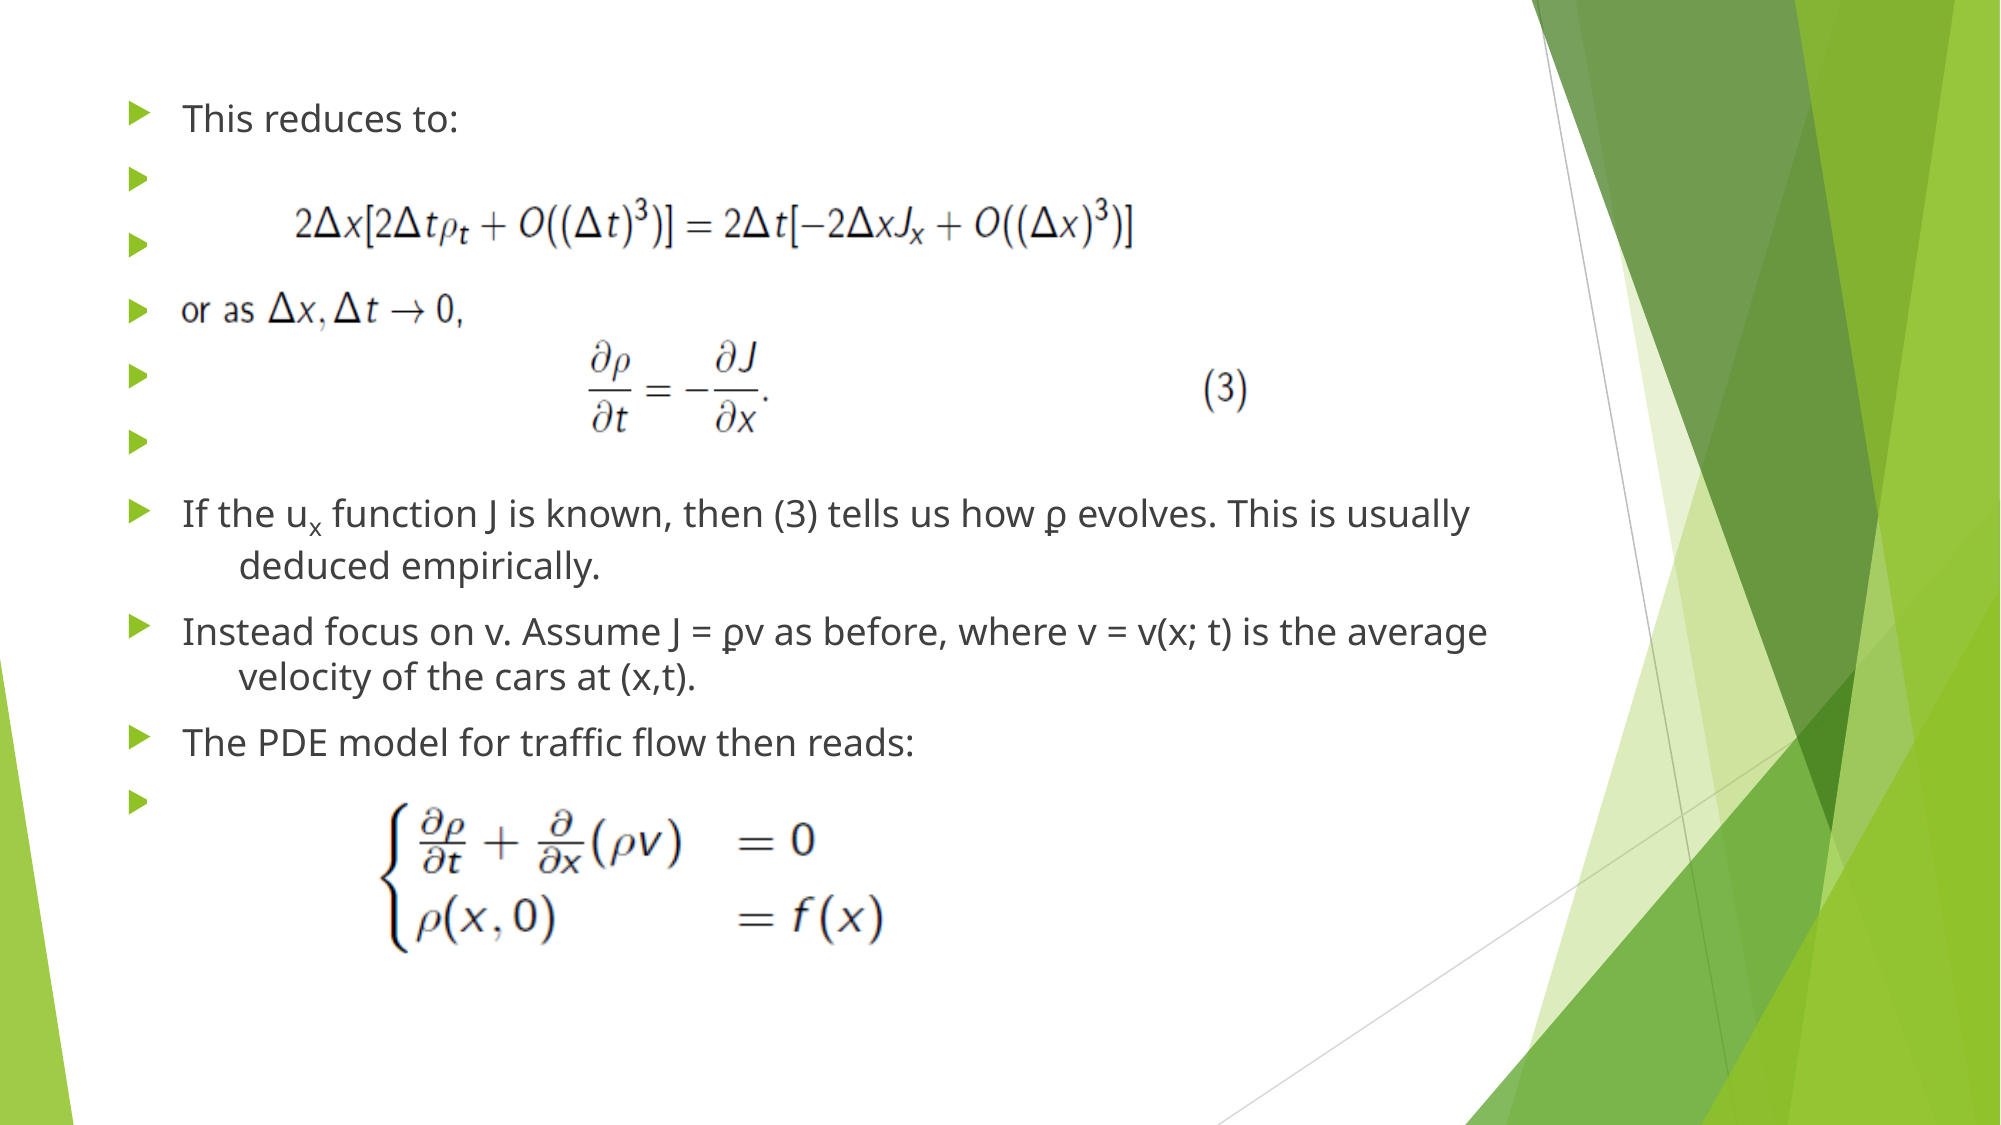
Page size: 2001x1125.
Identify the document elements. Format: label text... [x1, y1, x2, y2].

list This reduces to: If the ux function J is known, then (3) tells us how ϼ evolves. This is usually deduced empirically. Instead focus on v. Assume J = ϼv as before, where v = v(x; t) is the average velocity of the cars at (x,t). The PDE model for traffic flow then reads: [111, 87, 1522, 992]
picture [147, 176, 1250, 453]
picture [147, 789, 928, 971]
